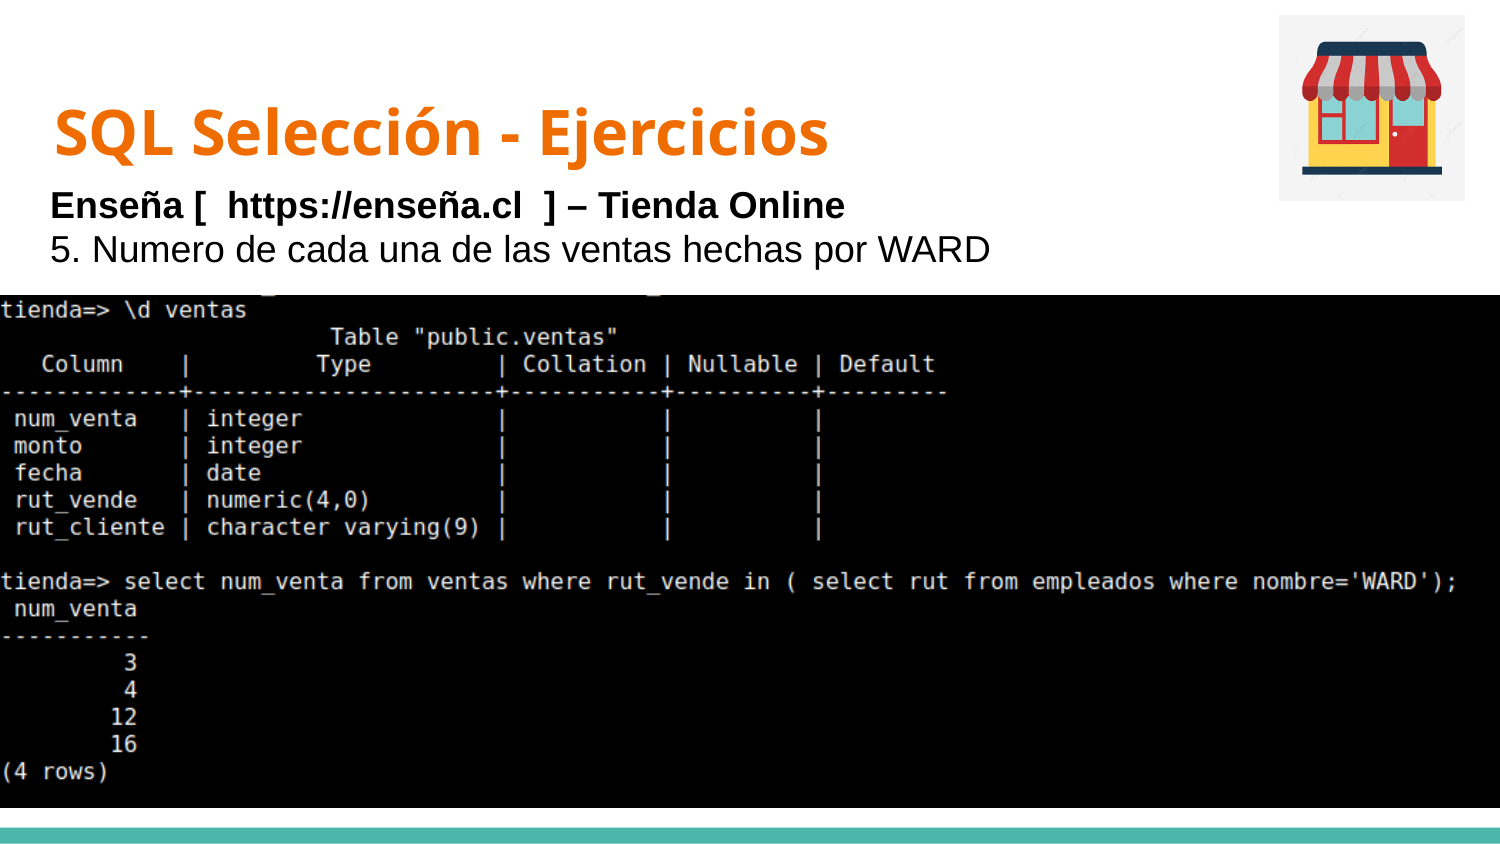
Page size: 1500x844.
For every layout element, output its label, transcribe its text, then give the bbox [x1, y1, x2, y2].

picture [1279, 15, 1465, 201]
text_box 5. Numero de cada una de las ventas hechas por WARD [35, 220, 1453, 295]
title SQL Selección - Ejercicios [39, 72, 1279, 177]
text_box Enseña [ https://enseña.cl ] – Tienda Online [35, 177, 1323, 220]
picture [0, 295, 1500, 809]
